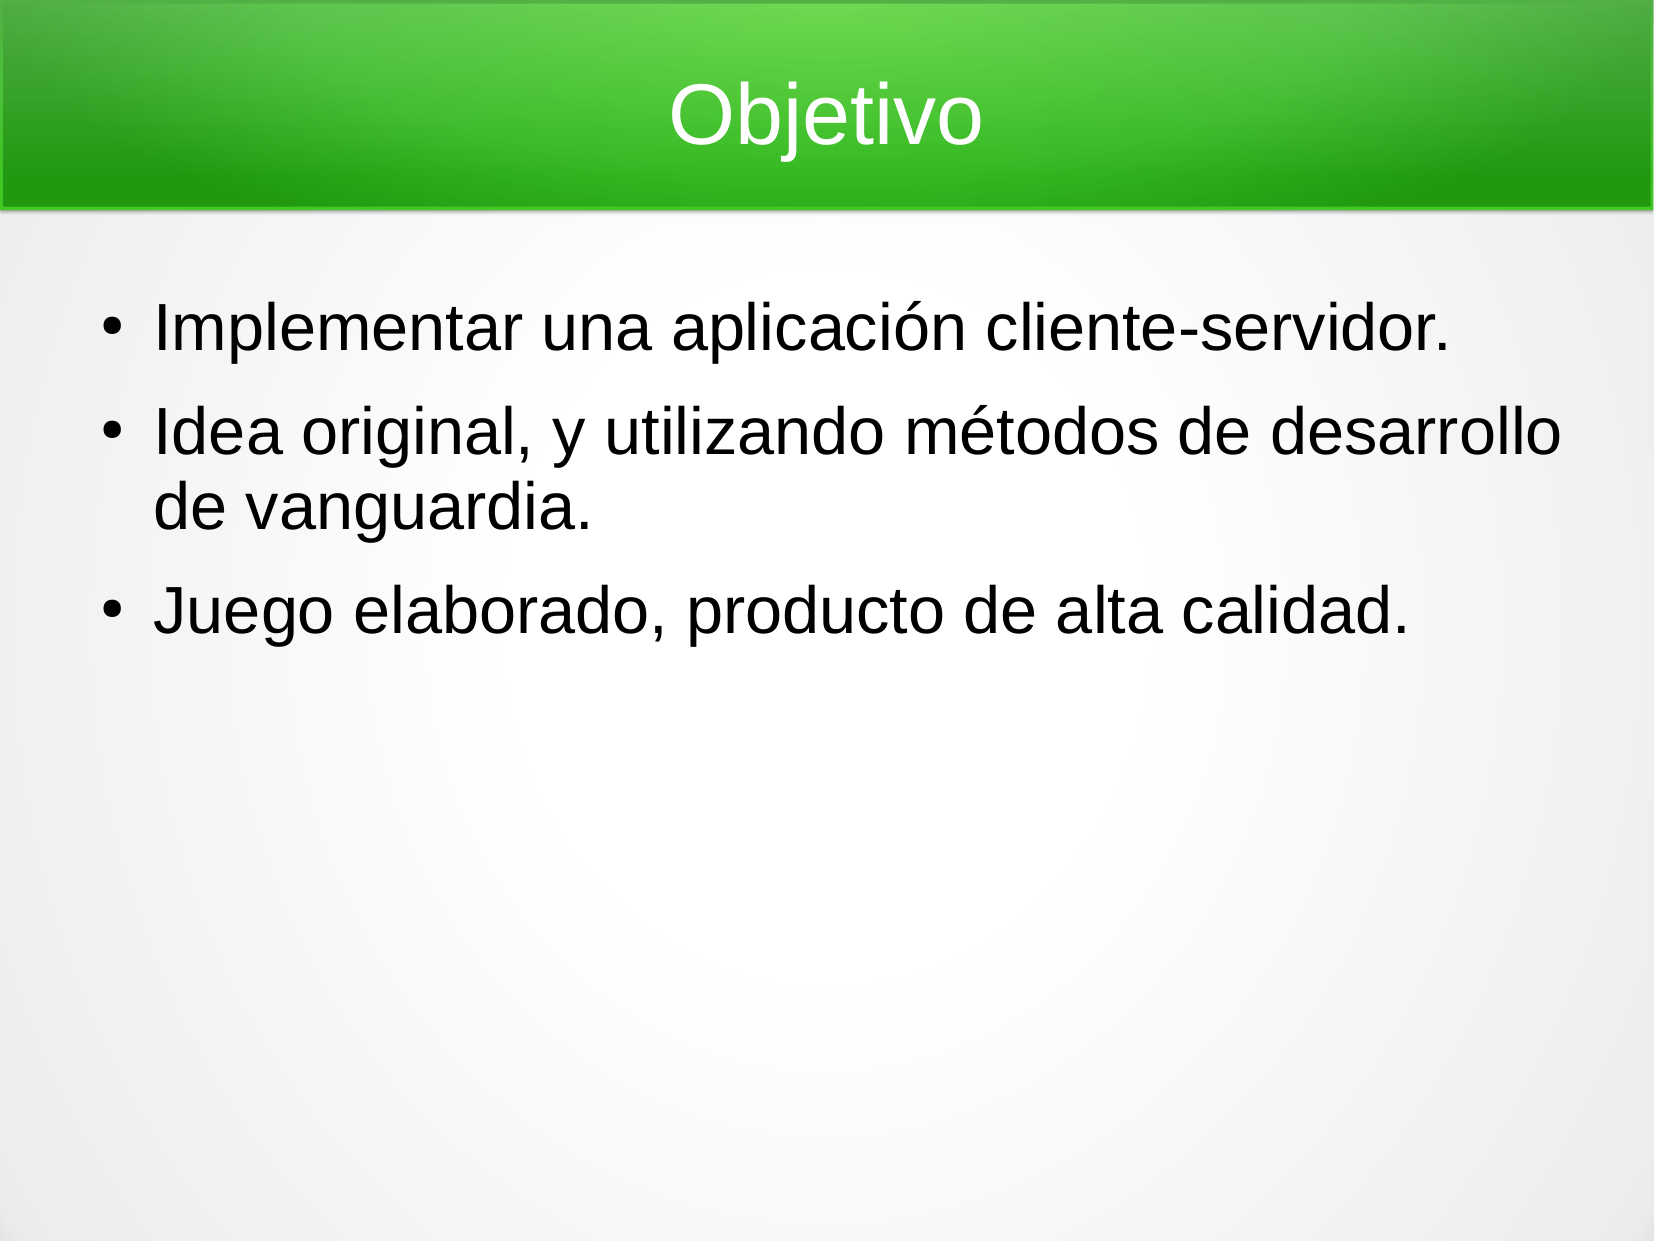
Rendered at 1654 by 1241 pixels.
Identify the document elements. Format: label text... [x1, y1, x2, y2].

title Objetivo [82, 49, 1571, 179]
list Implementar una aplicación cliente-servidor. Idea original, y utilizando métodos de desarrollo de vanguardia. Juego elaborado, producto de alta calidad. [82, 290, 1571, 1010]
